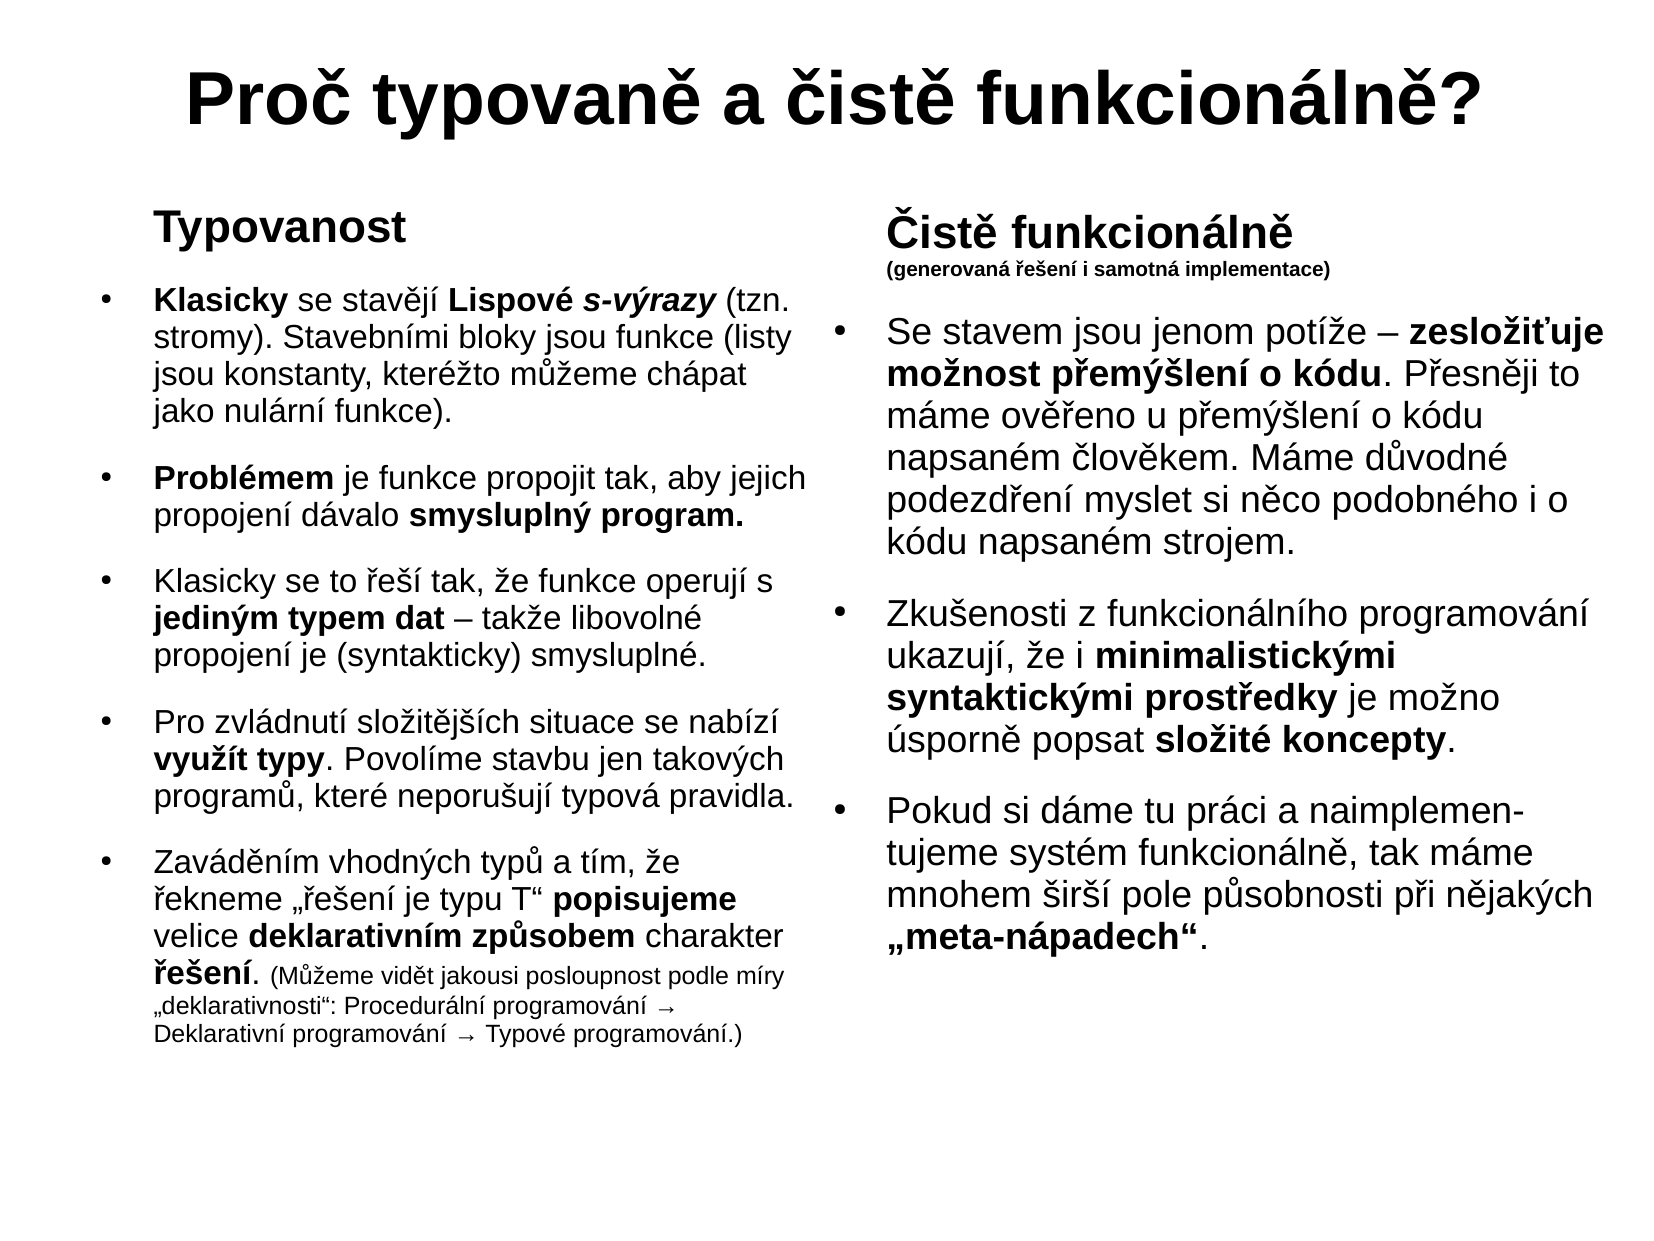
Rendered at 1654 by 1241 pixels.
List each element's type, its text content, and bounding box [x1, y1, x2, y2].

title Proč typovaně a čistě funkcionálně? [64, 49, 1607, 148]
list Typovanost Klasicky se stavějí Lispové s-výrazy (tzn. stromy). Stavebními bloky jsou funkce (listy jsou konstanty, kteréžto můžeme chápat jako nulární funkce). Problémem je funkce propojit tak, aby jejich propojení dávalo smysluplný program. Klasicky se to řeší tak, že funkce operují s jediným typem dat – takže libovolné propojení je (syntakticky) smysluplné. Pro zvládnutí složitějších situace se nabízí využít typy. Povolíme stavbu jen takových programů, které neporušují typová pravidla. Zaváděním vhodných typů a tím, že řekneme „řešení je typu T“ popisujeme velice deklarativním způsobem charakter řešení. (Můžeme vidět jakousi posloupnost podle míry „deklarativnosti“: Procedurální programování → Deklarativní programování → Typové programování.) [82, 200, 809, 1133]
list Čistě funkcionálně (generovaná řešení i samotná implementace) Se stavem jsou jenom potíže – zesložiťuje možnost přemýšlení o kódu. Přesněji to máme ověřeno u přemýšlení o kódu napsaném člověkem. Máme důvodné podezdření myslet si něco podobného i o kódu napsaném strojem. Zkušenosti z funkcionálního programování ukazují, že i minimalistickými syntaktickými prostředky je možno úsporně popsat složité koncepty. Pokud si dáme tu práci a naimplemen-tujeme systém funkcionálně, tak máme mnohem širší pole působnosti při nějakých „meta-nápadech“. [815, 206, 1625, 1139]
